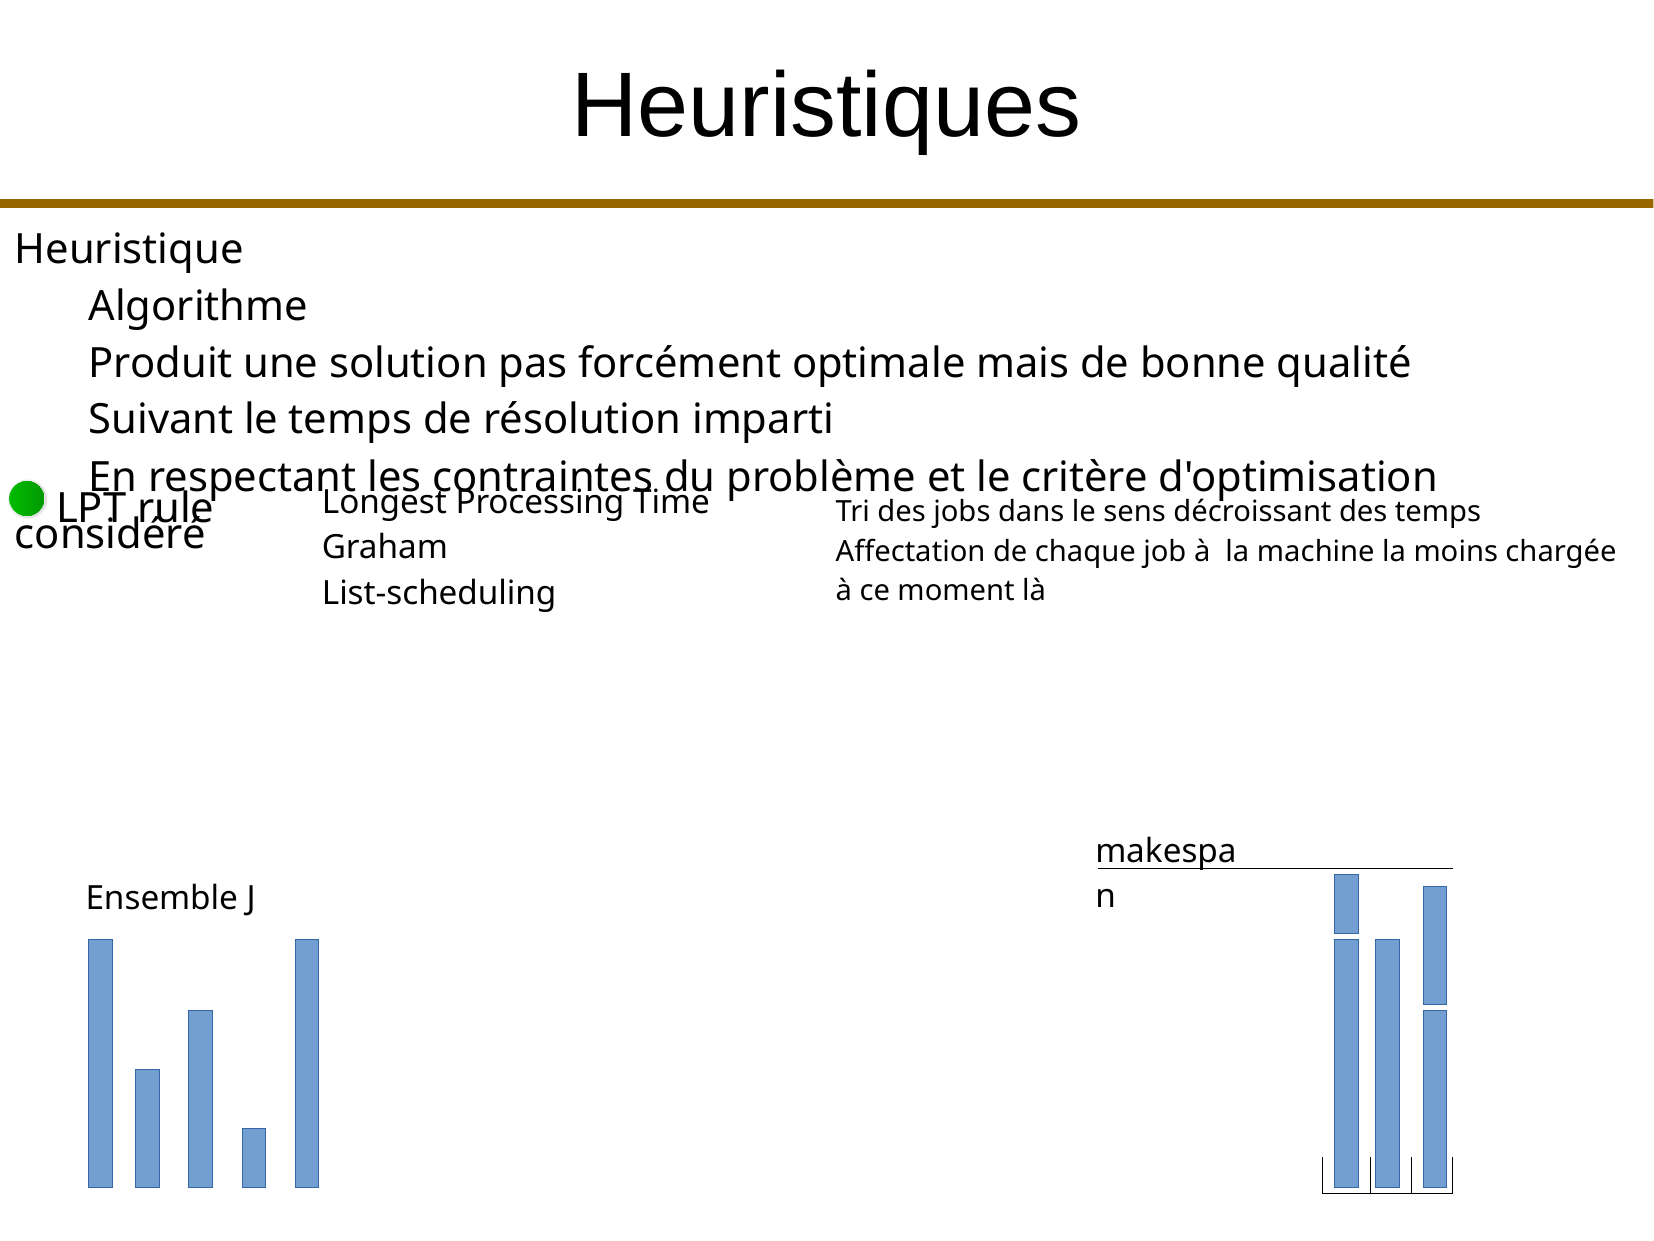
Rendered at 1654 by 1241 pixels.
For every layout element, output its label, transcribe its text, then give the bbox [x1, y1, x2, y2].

text_box [242, 1128, 266, 1188]
picture [6, 478, 50, 521]
text_box [1423, 1010, 1447, 1188]
text_box [295, 939, 319, 1188]
text_box LPT rule [41, 470, 272, 534]
text_box Ensemble J [70, 866, 331, 920]
text_box Tri des jobs dans le sens décroissant des temps Affectation de chaque job à la machine la moins chargée à ce moment là [820, 482, 1654, 621]
text_box [1423, 886, 1447, 1005]
text_box [135, 1069, 160, 1188]
text_box Heuristique Algorithme Produit une solution pas forcément optimale mais de bonne qualité Suivant le temps de résolution imparti En respectant les contraintes du problème et le critère d'optimisation considéré [0, 210, 1654, 465]
text_box Longest Processing Time Graham List-scheduling [307, 470, 810, 603]
text_box [1334, 874, 1359, 934]
text_box makespan [1080, 819, 1270, 873]
text_box [1334, 939, 1359, 1188]
text_box [188, 1010, 213, 1188]
text_box [88, 939, 113, 1188]
text_box [1375, 939, 1400, 1188]
title Heuristiques [82, 34, 1571, 175]
